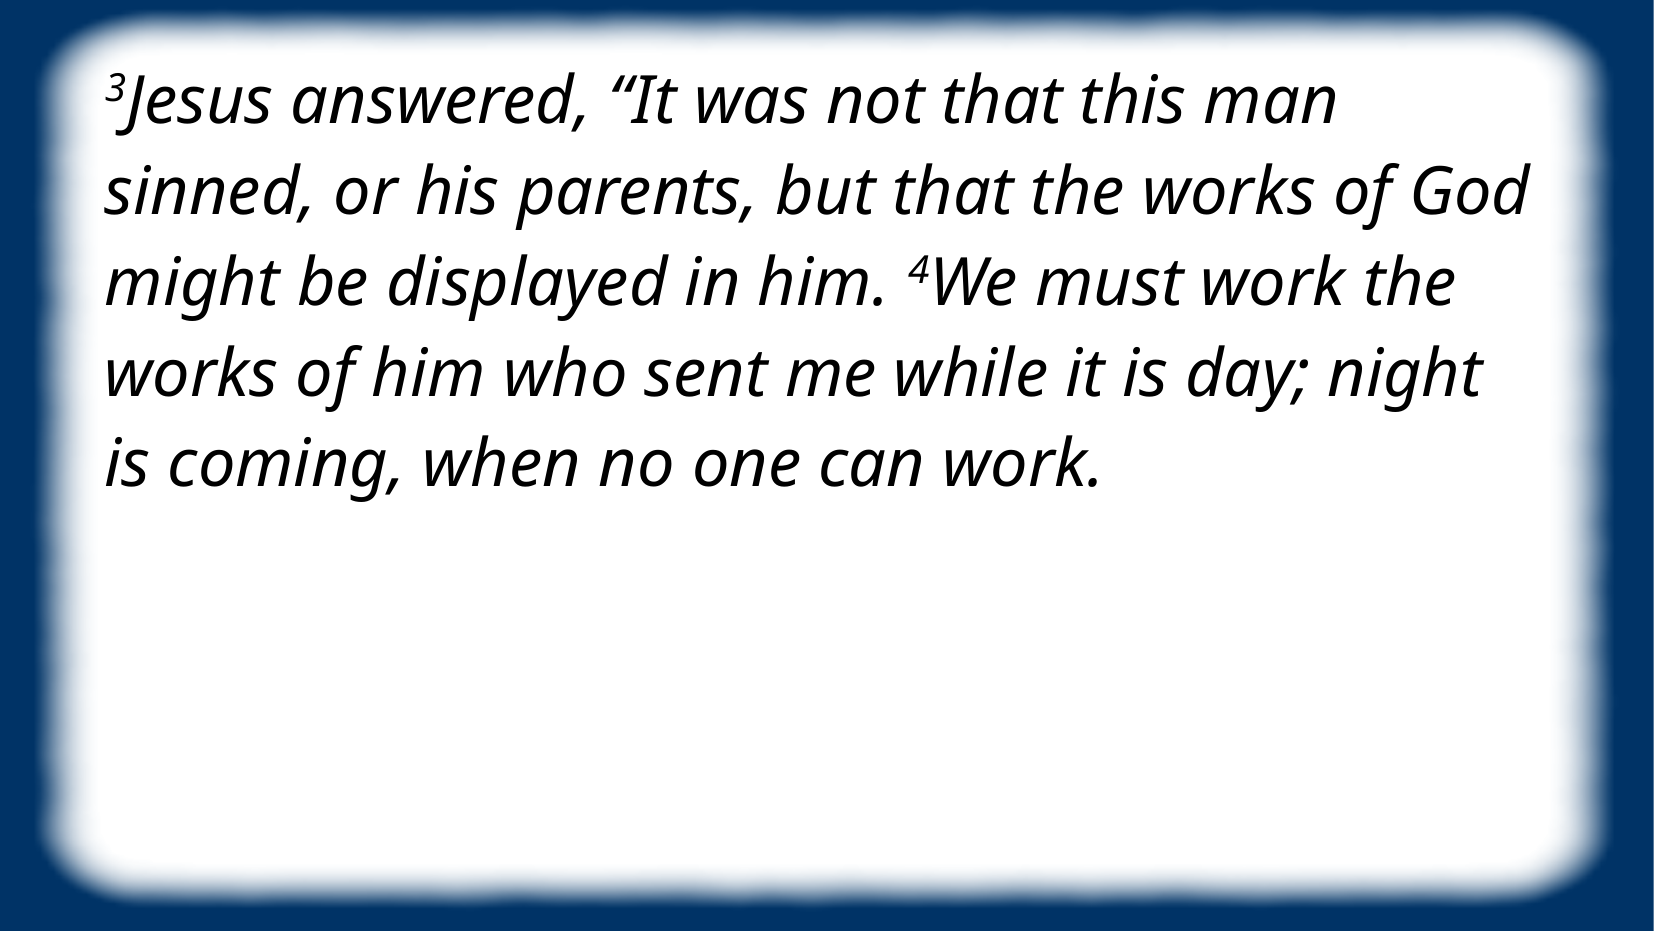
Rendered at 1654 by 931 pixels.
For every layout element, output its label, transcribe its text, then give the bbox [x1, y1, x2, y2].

text_box 3Jesus answered, “It was not that this man sinned, or his parents, but that the works of God might be displayed in him. 4We must work the works of him who sent me while it is day; night is coming, when no one can work. [90, 45, 1561, 504]
picture [0, 0, 1654, 931]
